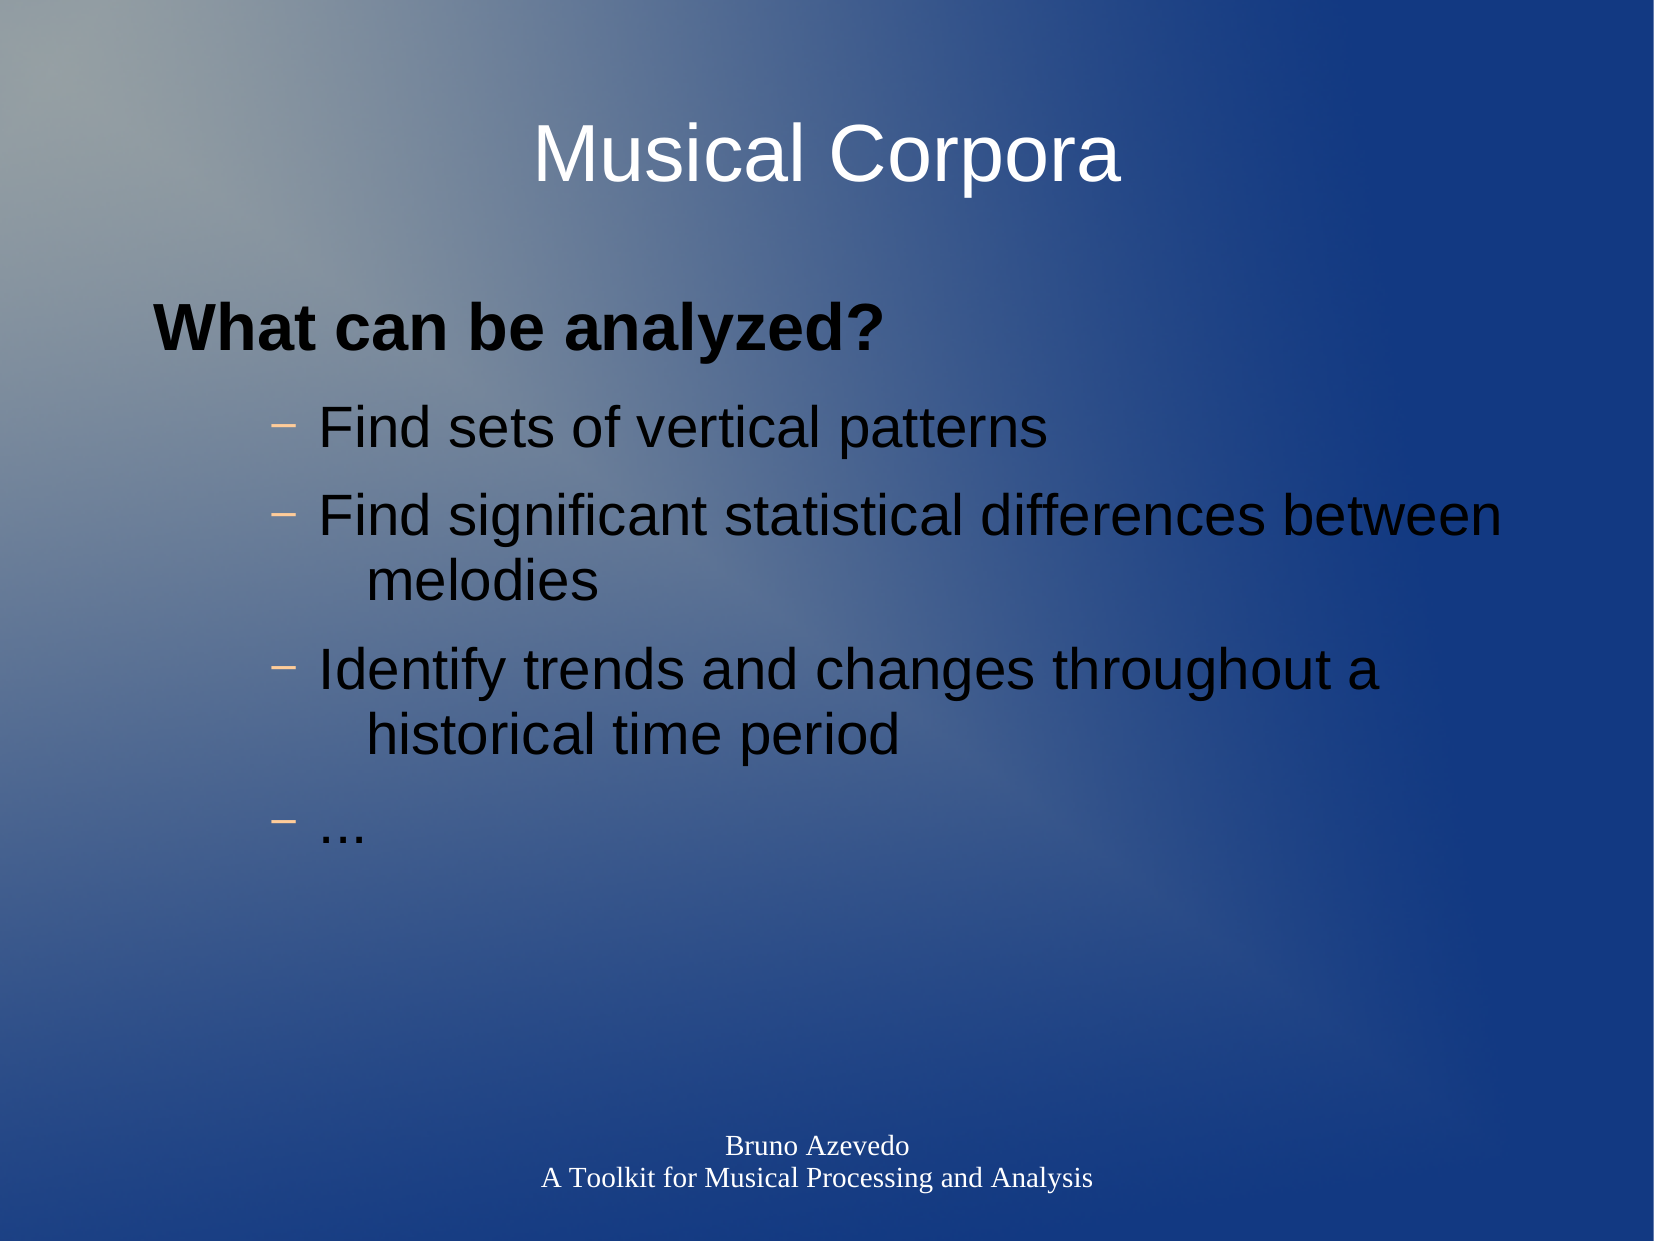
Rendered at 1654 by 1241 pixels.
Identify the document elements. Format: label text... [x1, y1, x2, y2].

list What can be analyzed? Find sets of vertical patterns Find significant statistical differences between melodies Identify trends and changes throughout a historical time period ... [82, 290, 1571, 1010]
title Musical Corpora [82, 49, 1571, 257]
picture [0, 0, 1654, 1241]
